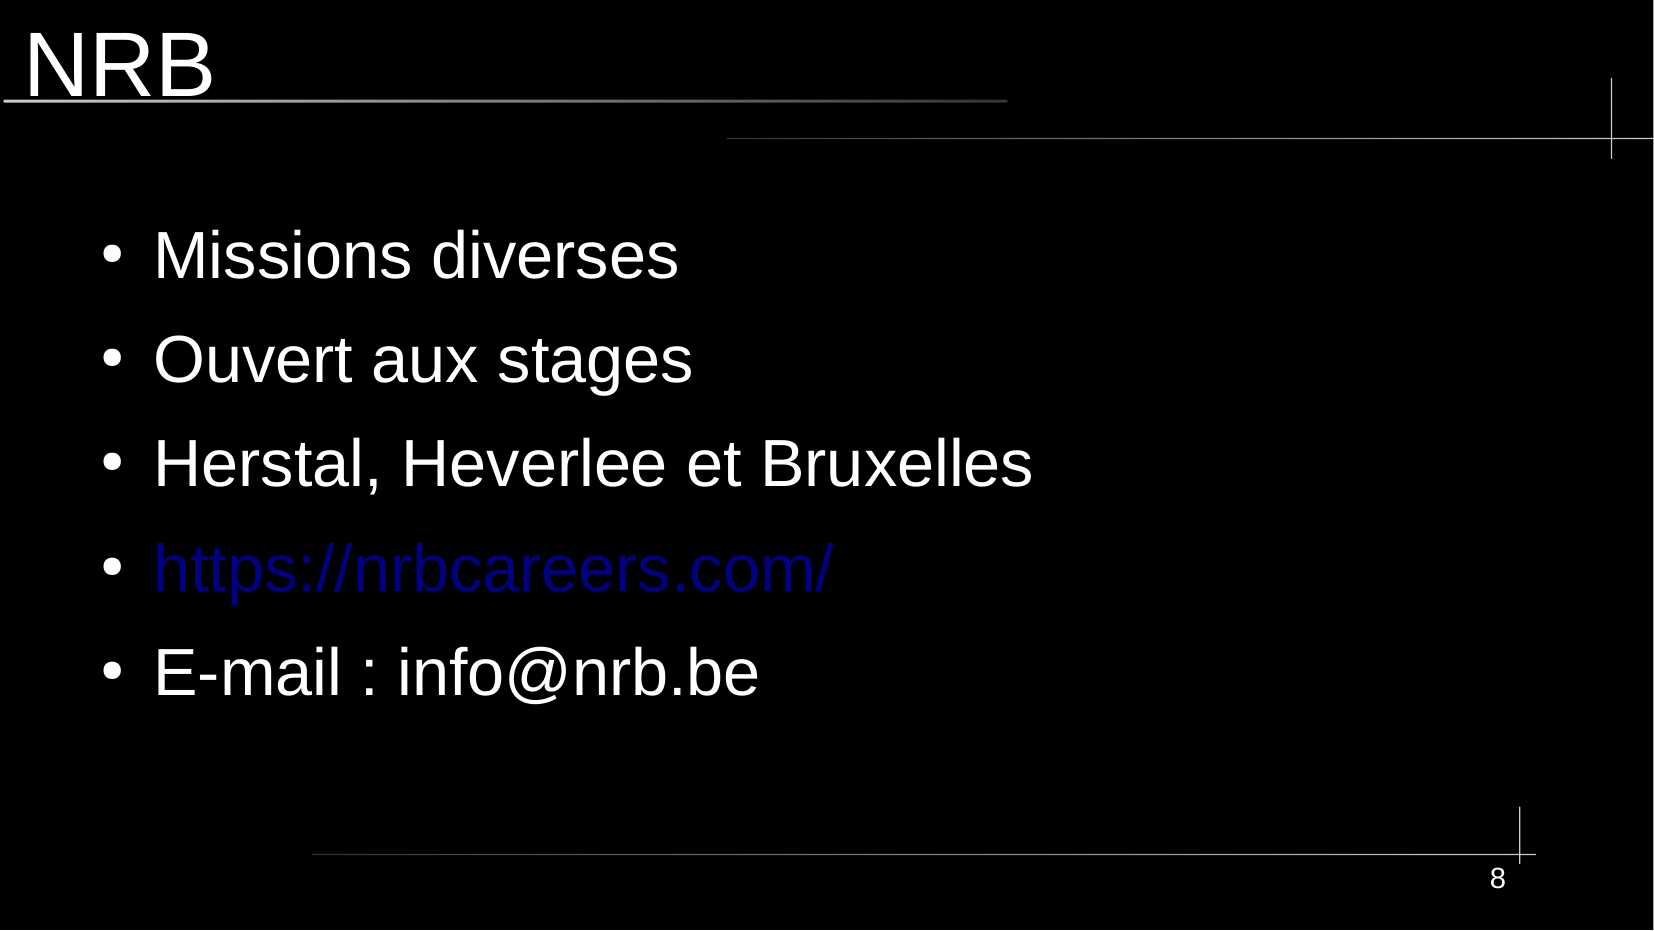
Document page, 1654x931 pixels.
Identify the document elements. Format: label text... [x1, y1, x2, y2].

title NRB [23, 11, 1589, 119]
list Missions diverses Ouvert aux stages Herstal, Heverlee et Bruxelles https://nrbcareers.com/ E-mail : info@nrb.be [82, 217, 1571, 758]
